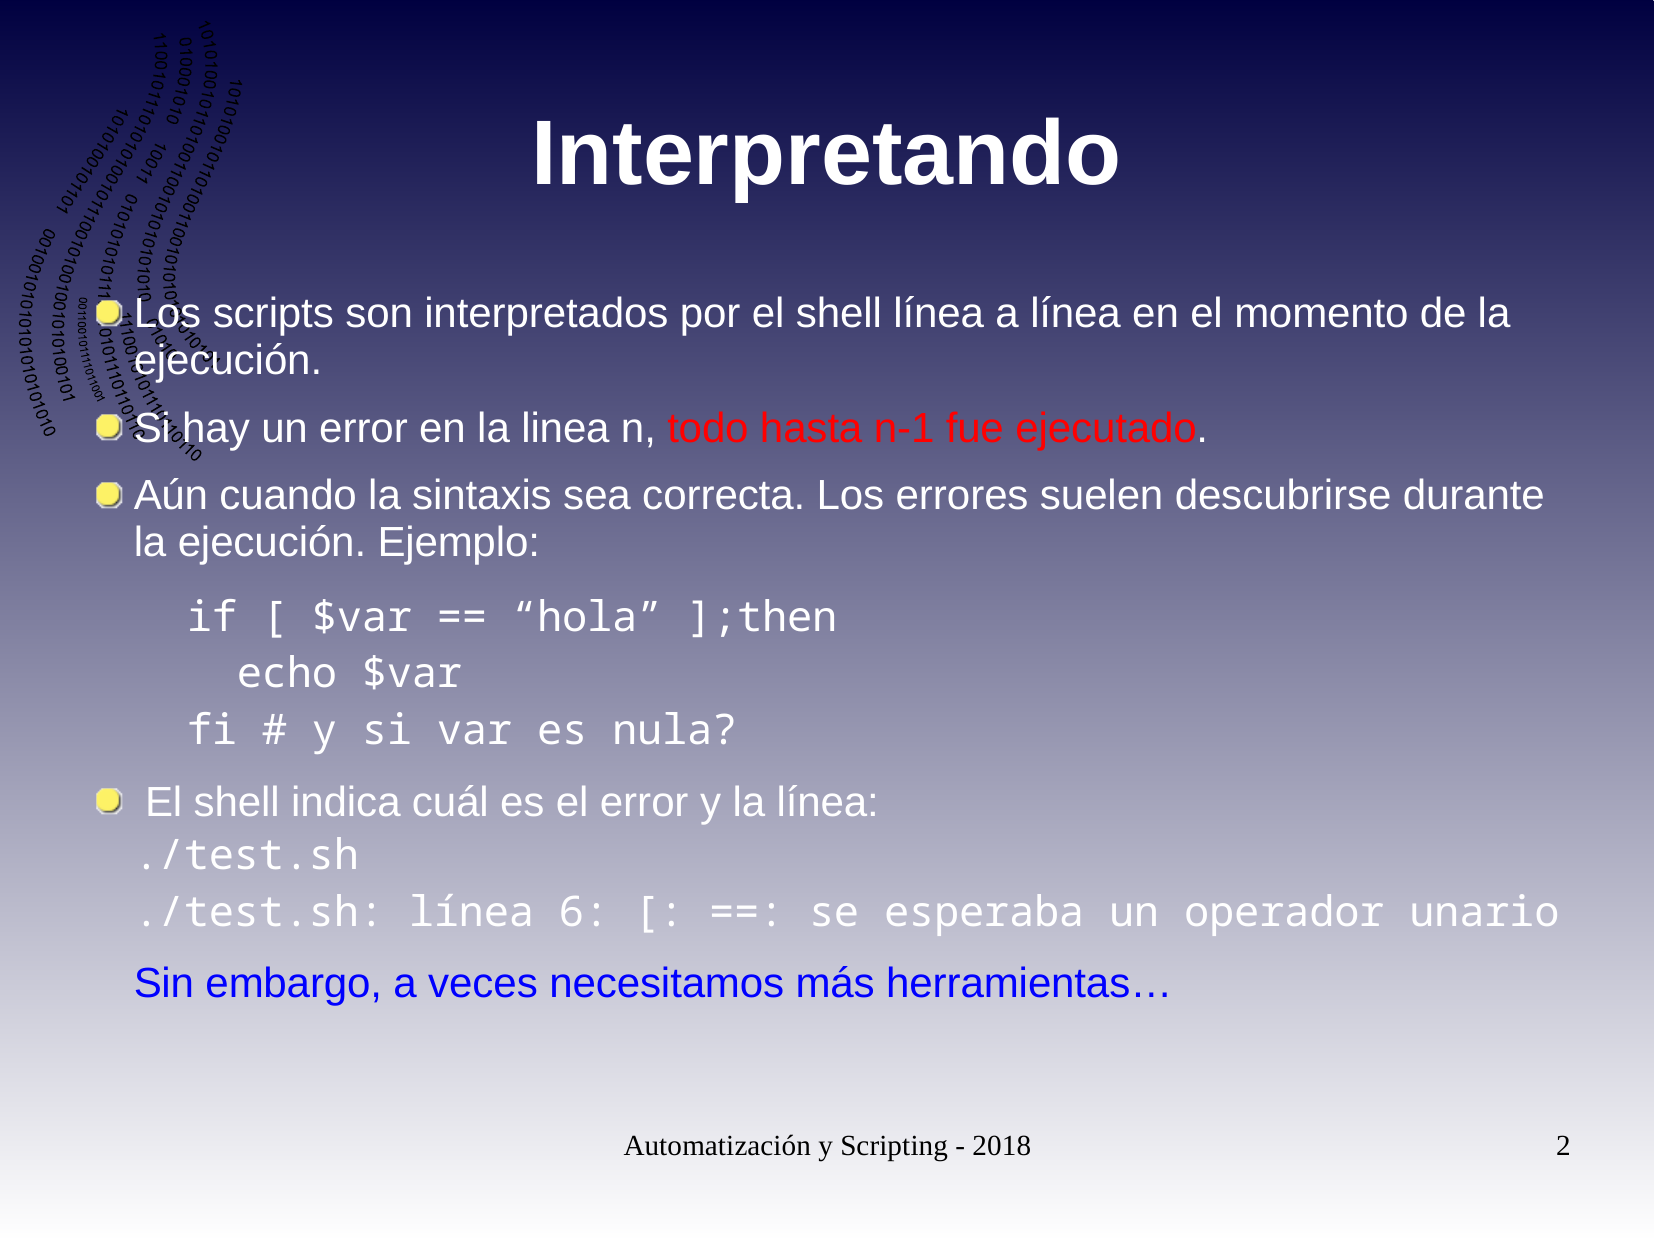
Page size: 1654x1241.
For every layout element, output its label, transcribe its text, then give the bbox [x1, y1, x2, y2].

title Interpretando [82, 49, 1571, 257]
list Los scripts son interpretados por el shell línea a línea en el momento de la ejecución. Si hay un error en la linea n, todo hasta n-1 fue ejecutado. Aún cuando la sintaxis sea correcta. Los errores suelen descubrirse durante la ejecución. Ejemplo: if [ $var == “hola” ];then echo $var fi # y si var es nula? El shell indica cuál es el error y la línea: ./test.sh ./test.sh: línea 6: [: ==: se esperaba un operador unario Sin embargo, a veces necesitamos más herramientas… [82, 290, 1571, 1111]
picture [18, 20, 243, 461]
